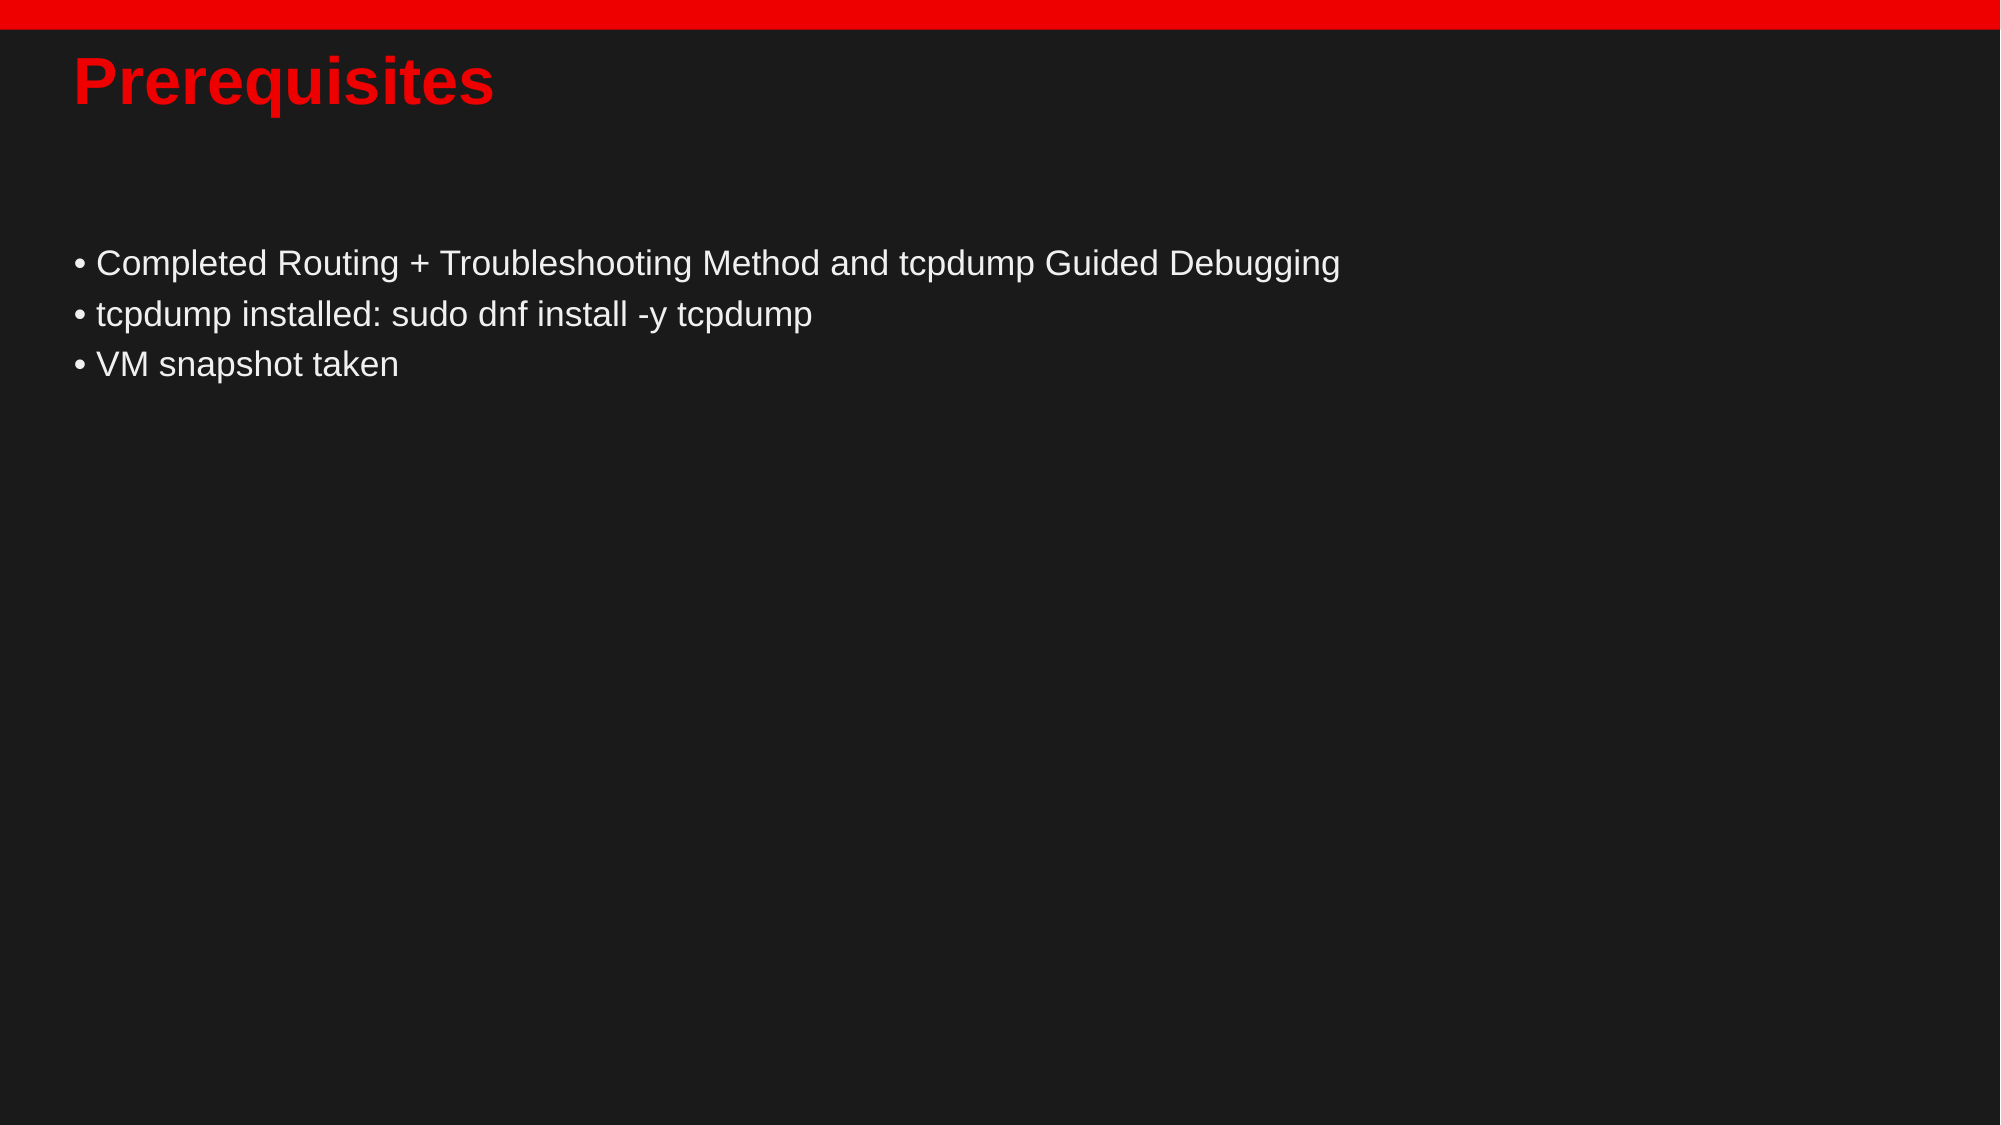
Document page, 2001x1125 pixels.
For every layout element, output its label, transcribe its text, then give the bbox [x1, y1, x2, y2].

text_box • Completed Routing + Troubleshooting Method and tcpdump Guided Debugging • tcpdump installed: sudo dnf install -y tcpdump • VM snapshot taken [59, 236, 1942, 1037]
text_box Prerequisites [59, 36, 1942, 208]
text_box [0, 0, 2001, 30]
